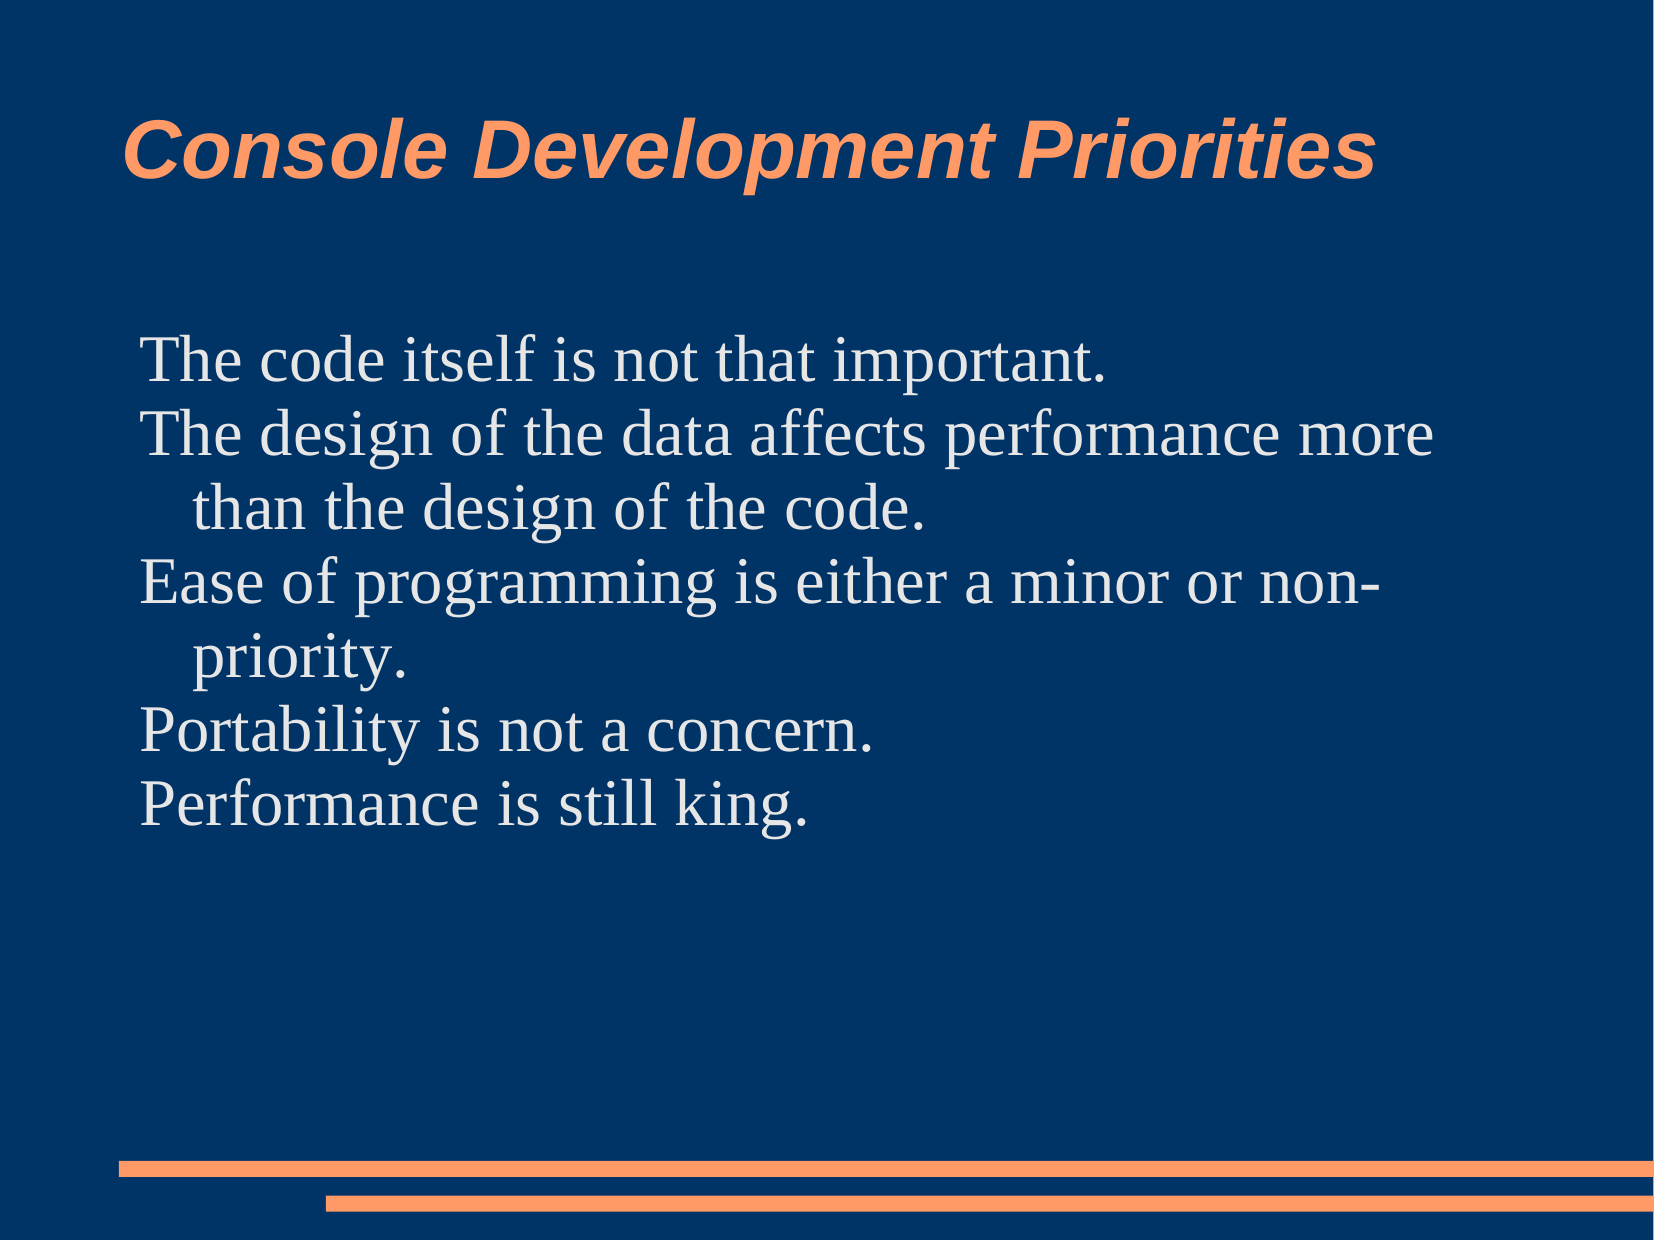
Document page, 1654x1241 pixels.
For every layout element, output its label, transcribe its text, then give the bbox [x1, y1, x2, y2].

title Console Development Priorities [121, 46, 1534, 254]
list The code itself is not that important. The design of the data affects performance more than the design of the code. Ease of programming is either a minor or non-priority. Portability is not a concern. Performance is still king. [121, 322, 1561, 1133]
